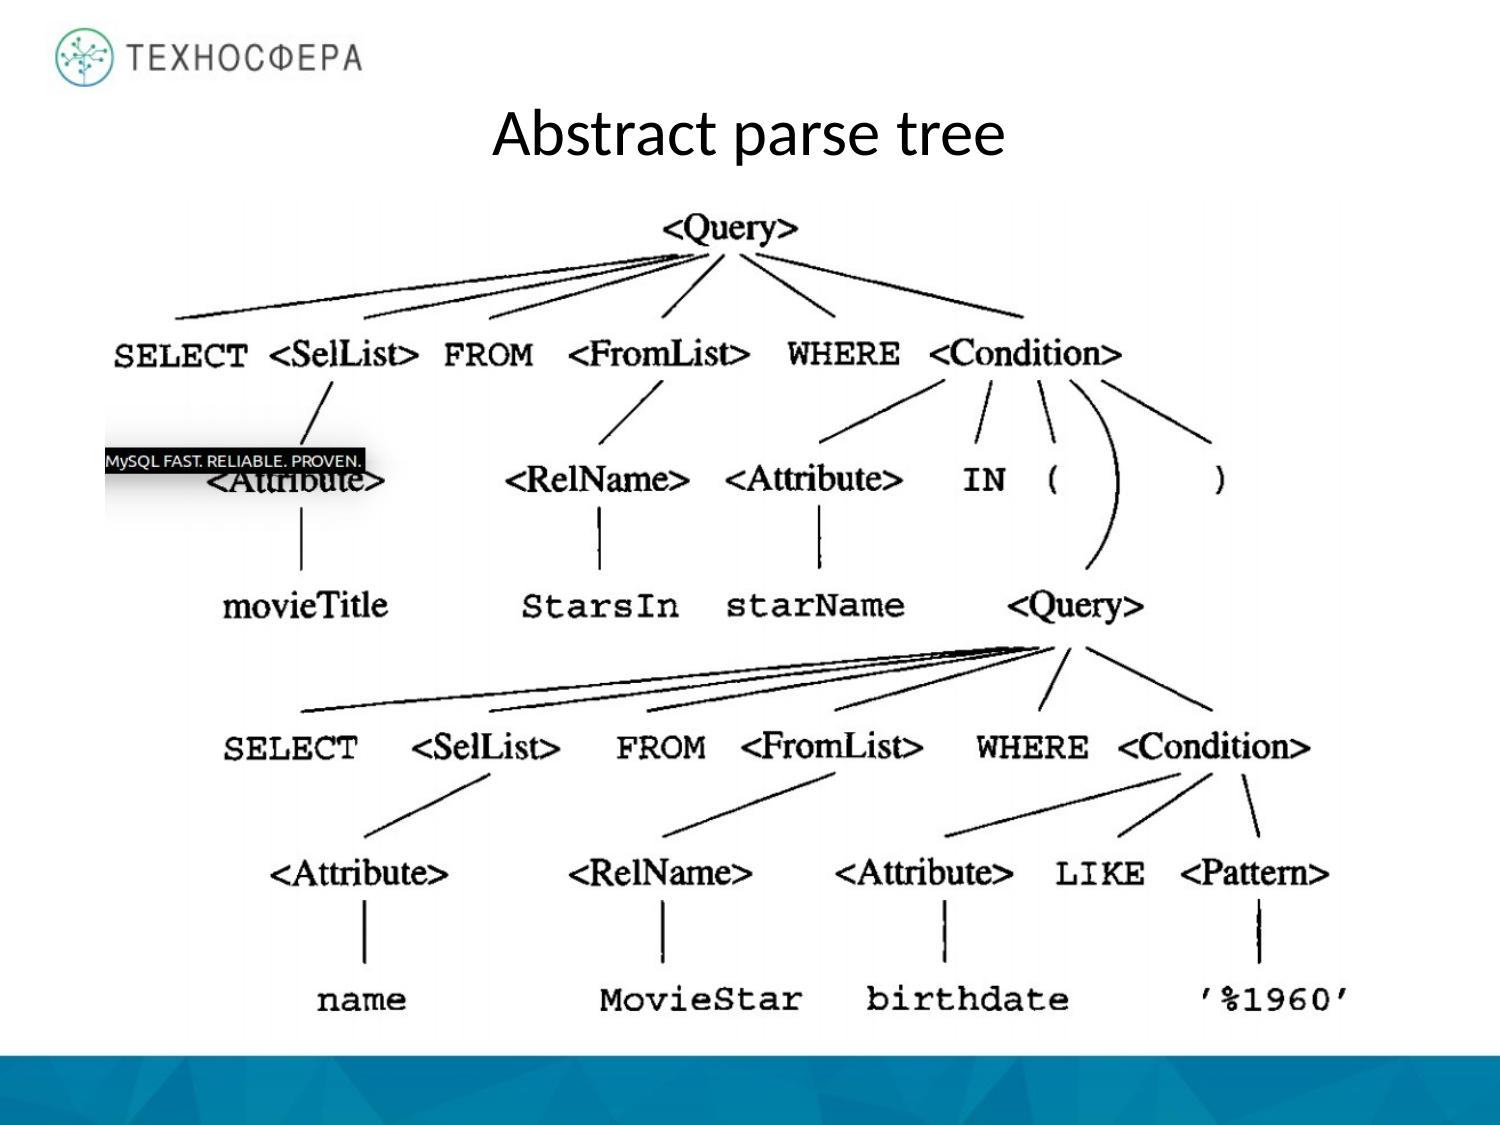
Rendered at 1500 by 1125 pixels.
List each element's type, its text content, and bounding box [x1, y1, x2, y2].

title Abstract parse tree [75, 45, 1425, 233]
picture [0, 0, 1500, 1057]
